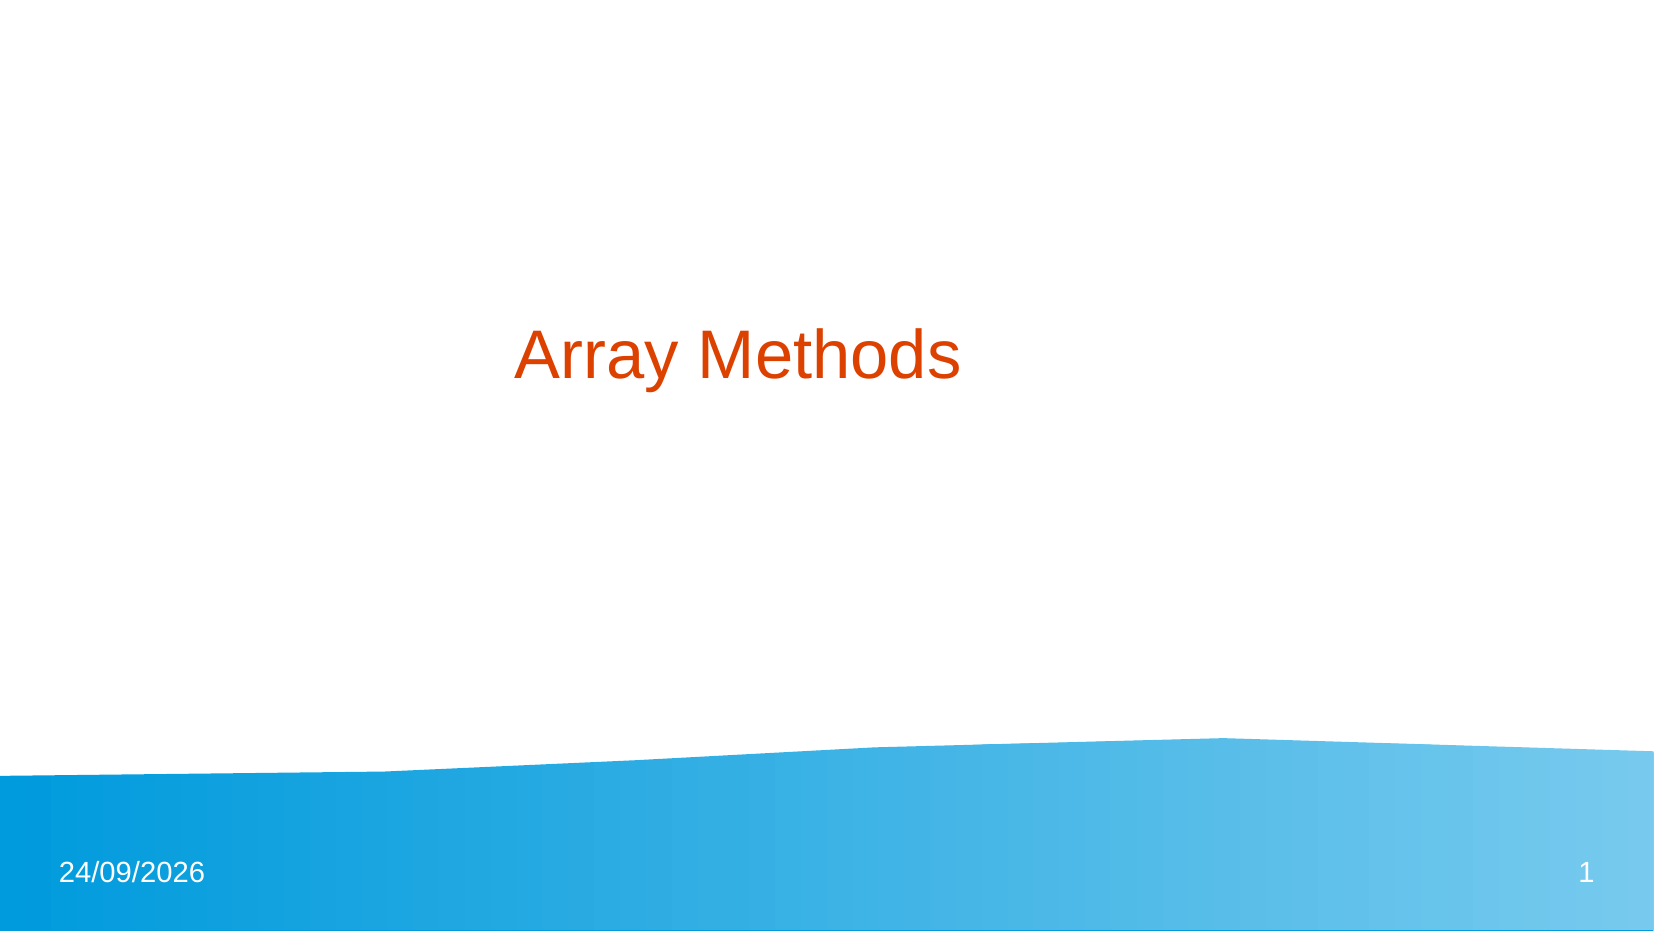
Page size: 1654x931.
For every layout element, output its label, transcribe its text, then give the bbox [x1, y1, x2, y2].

title Array Methods [0, 265, 1477, 443]
